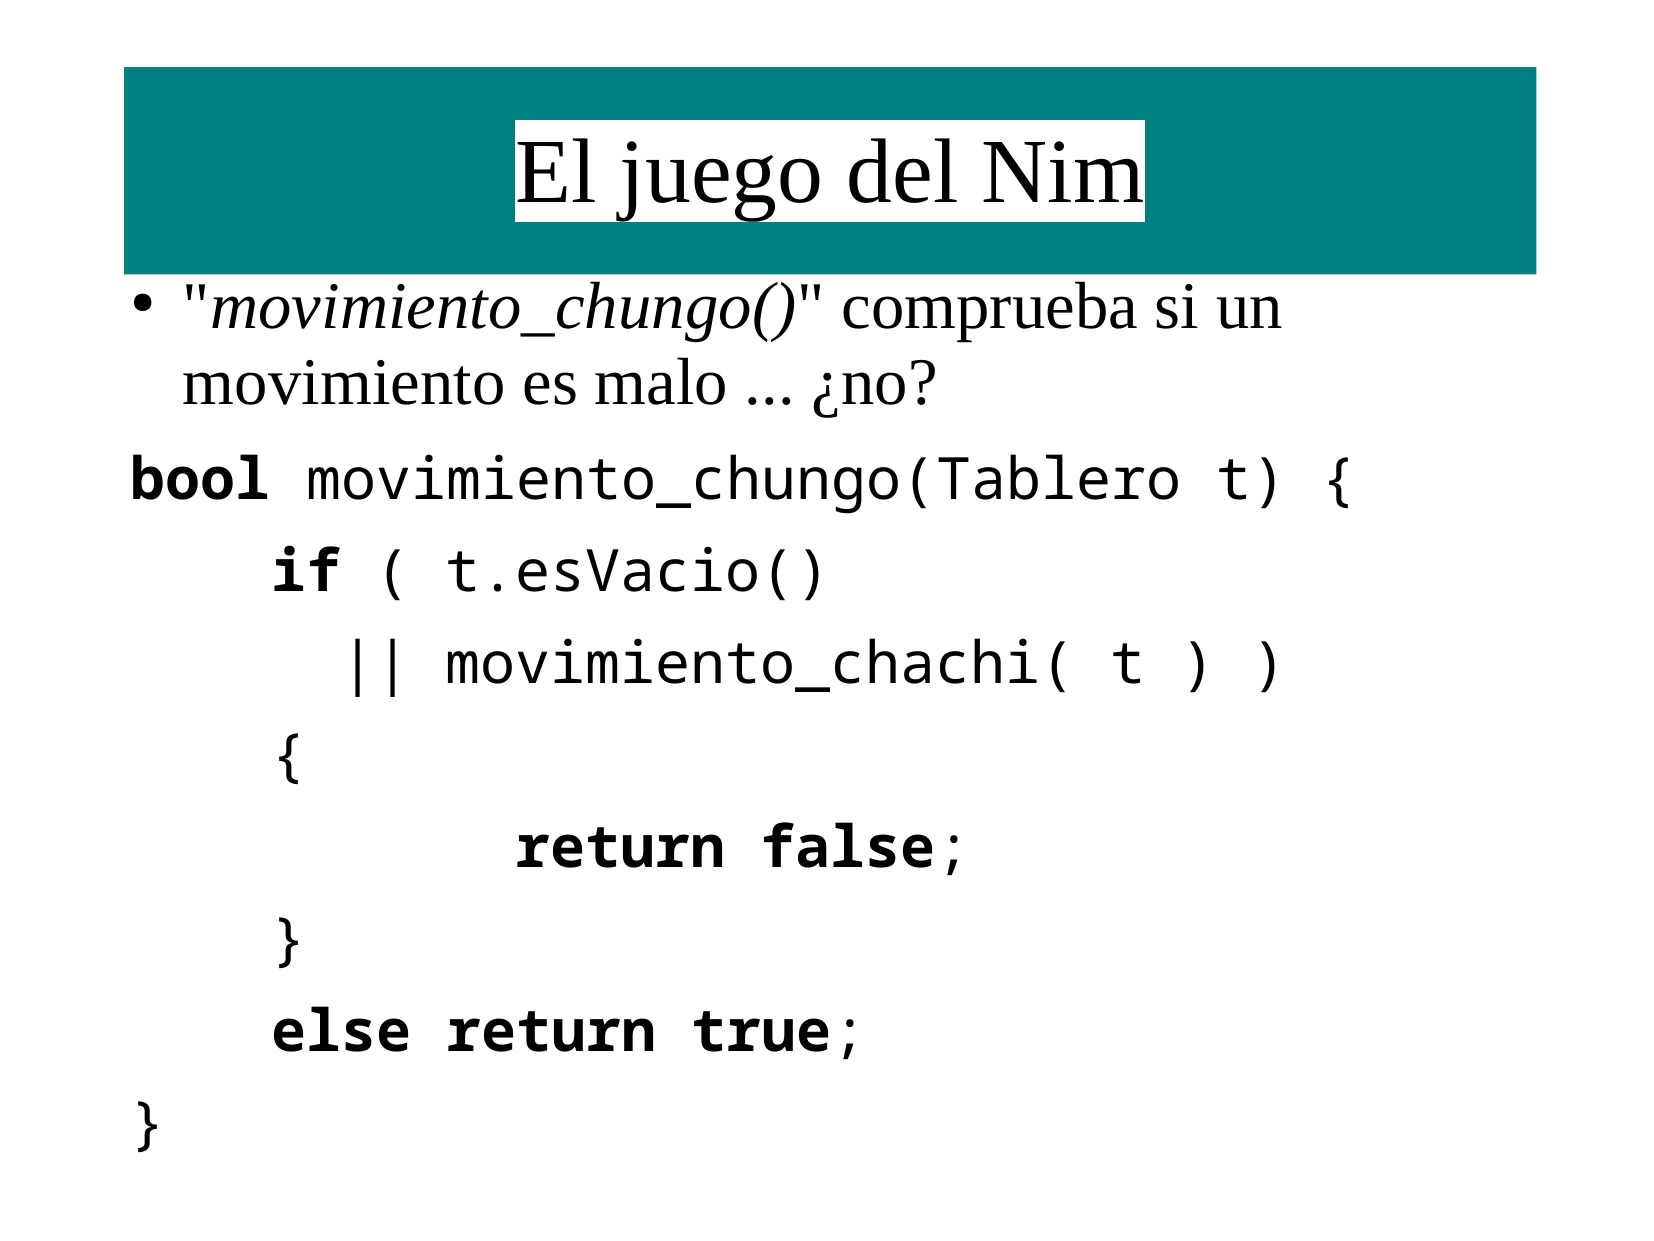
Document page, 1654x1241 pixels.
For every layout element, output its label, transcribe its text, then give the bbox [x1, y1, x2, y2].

title El juego del Nim [124, 67, 1537, 275]
text_box "movimiento_chungo()" [118, 88, 124, 193]
text_box "movimiento_chungo()" comprueba si un movimiento es malo ... ¿no? bool movimiento_chungo(Tablero t) { if ( t.esVacio() || movimiento_chachi( t ) ) { return false; } else return true; } [113, 268, 1526, 1157]
